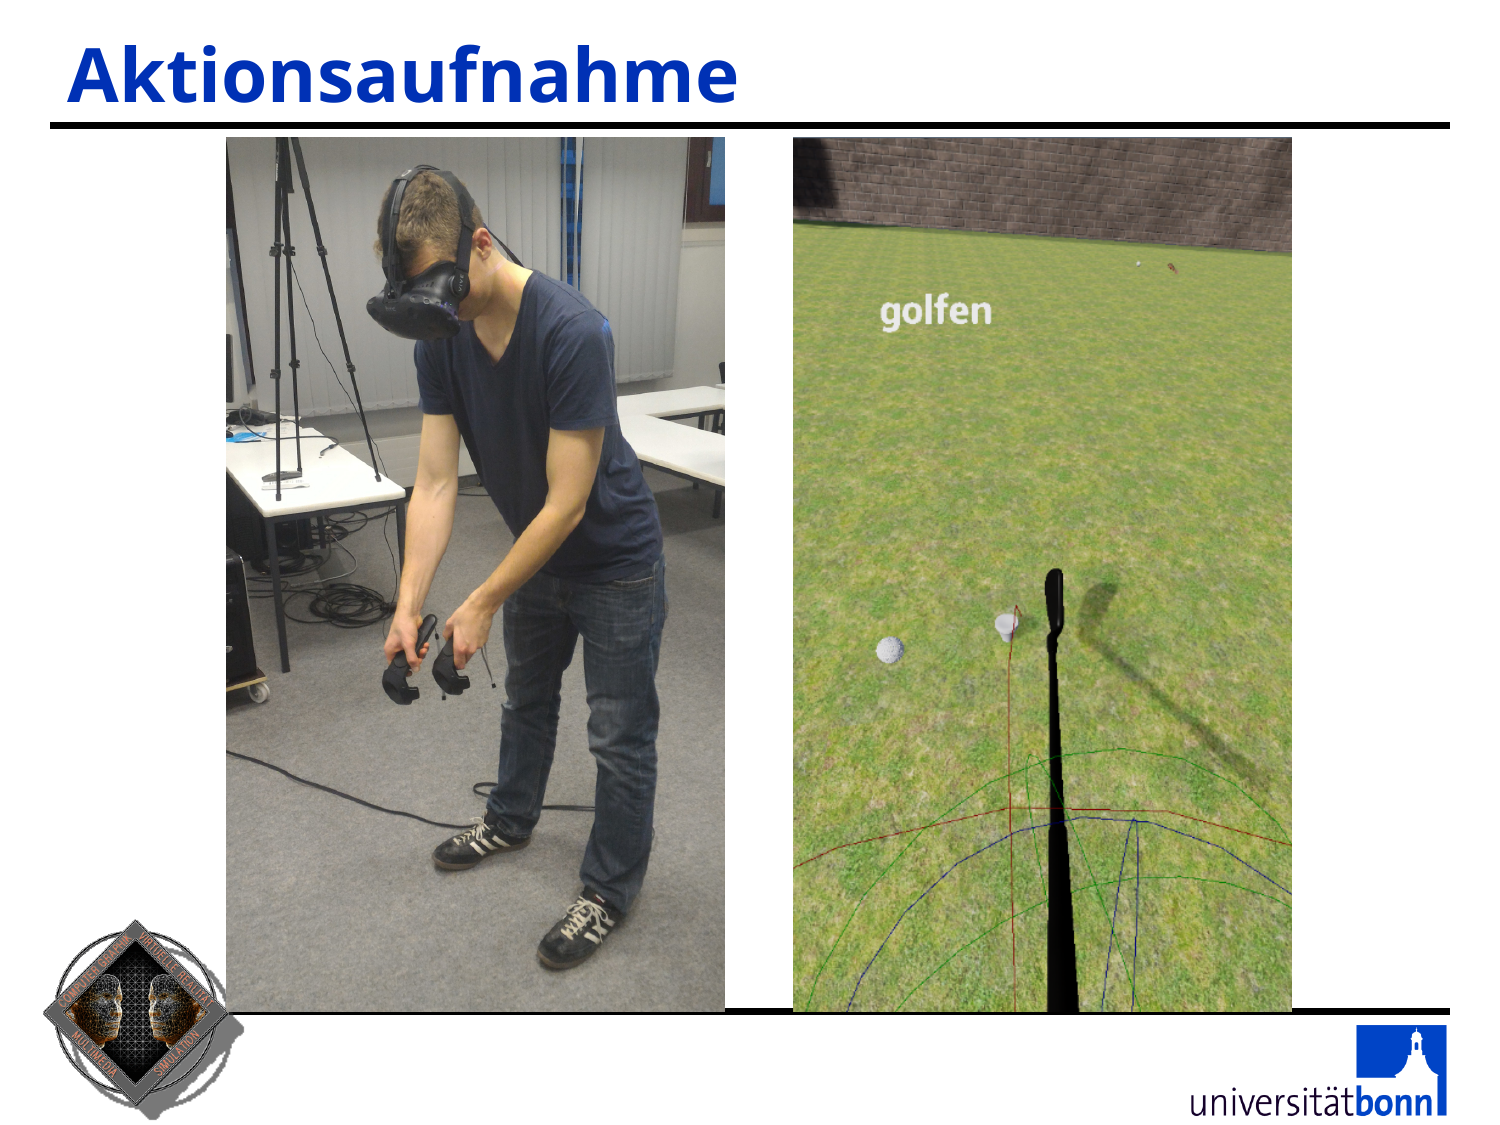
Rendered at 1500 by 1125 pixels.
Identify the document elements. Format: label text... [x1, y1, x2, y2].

picture [793, 137, 1292, 1012]
picture [41, 137, 725, 1106]
picture [1189, 1023, 1448, 1117]
title Aktionsaufnahme [53, 18, 1447, 126]
